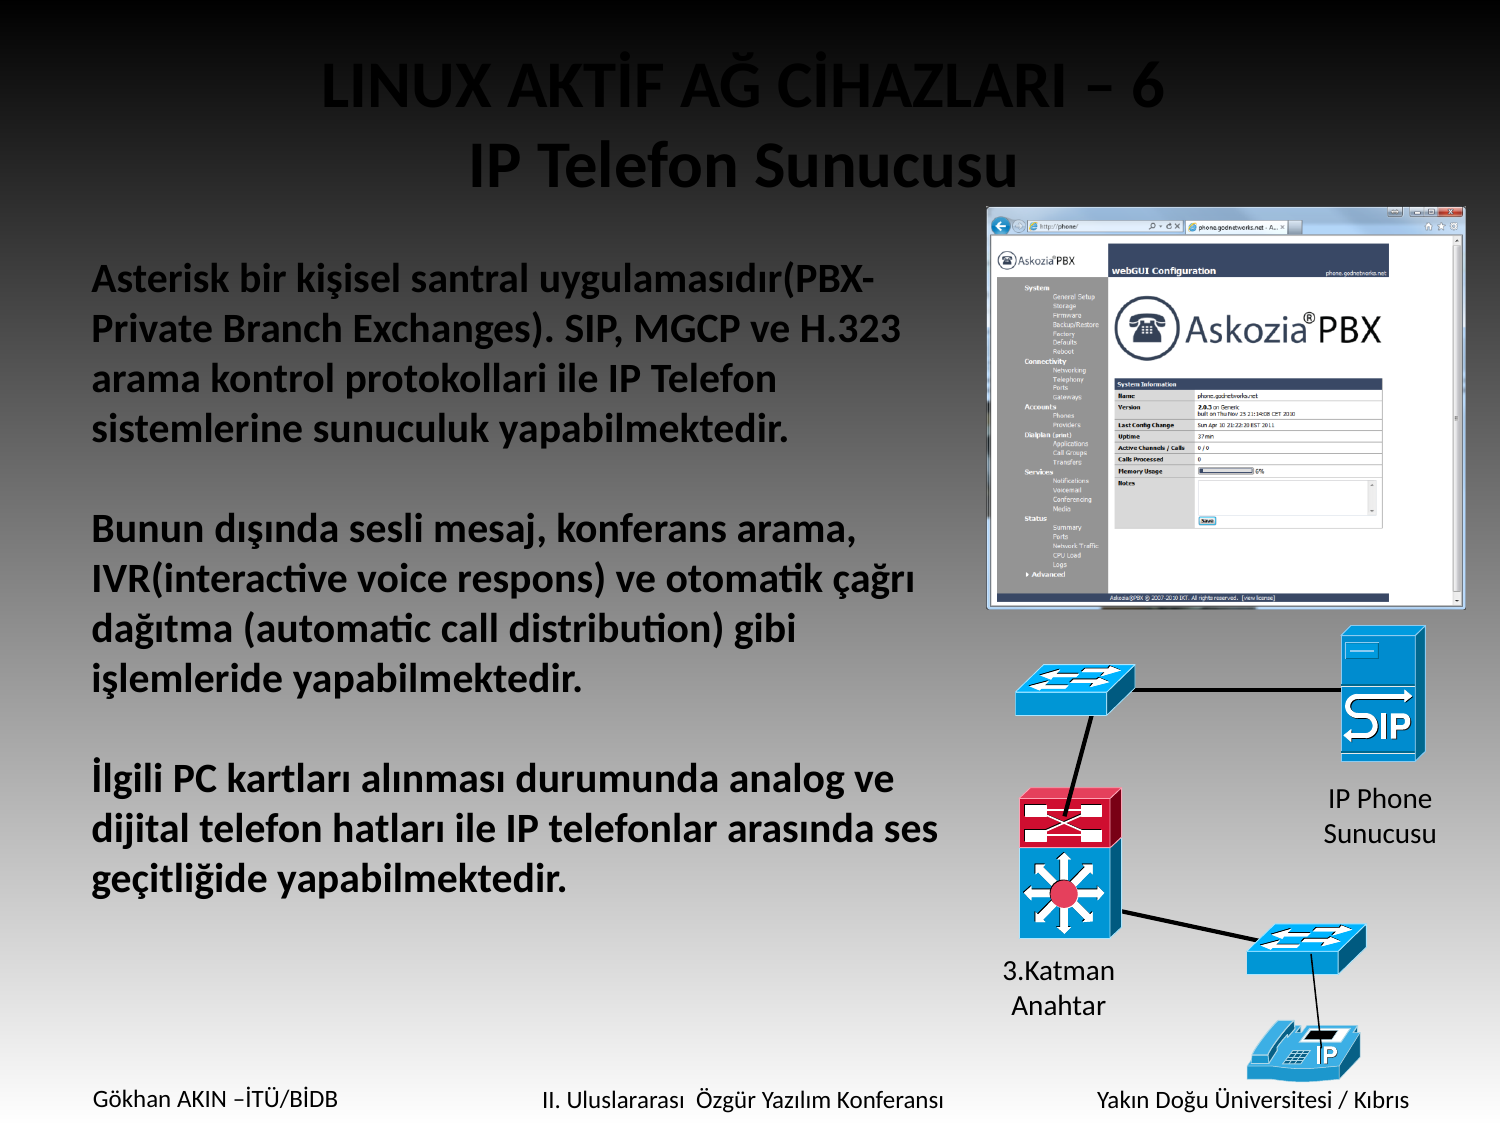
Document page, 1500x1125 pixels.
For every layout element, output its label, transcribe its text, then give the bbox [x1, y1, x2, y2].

text_box 3.Katman Anahtar [894, 944, 1223, 1030]
picture [1339, 623, 1428, 764]
picture [1246, 1019, 1361, 1083]
text_box IP Phone Sunucusu [1231, 771, 1500, 857]
picture [1263, 941, 1298, 951]
picture [1032, 682, 1066, 689]
text_box Asterisk bir kişisel santral uygulamasıdır(PBX-Private Branch Exchanges). SIP, MGCP ve H.323 arama kontrol protokollari ile IP Telefon sistemlerine sunuculuk yapabilmektedir. Bunun dışında sesli mesaj, konferans arama, IVR(interactive voice respons) ve otomatik çağrı dağıtma (automatic call distribution) gibi işlemleride yapabilmektedir. İlgili PC kartları alınması durumunda analog ve dijital telefon hatları ile IP telefonlar arasında ses geçitliğide yapabilmektedir. [76, 243, 975, 909]
picture [1273, 930, 1309, 938]
picture [1015, 664, 1136, 717]
picture [1018, 786, 1124, 940]
picture [1072, 679, 1106, 686]
picture [1083, 667, 1118, 675]
text_box LINUX AKTİF AĞ CİHAZLARI – 6 IP Telefon Sunucusu [76, 33, 1412, 209]
picture [1015, 664, 1107, 692]
picture [1043, 671, 1077, 679]
picture [1246, 923, 1368, 976]
picture [1303, 938, 1337, 945]
picture [986, 206, 1466, 610]
